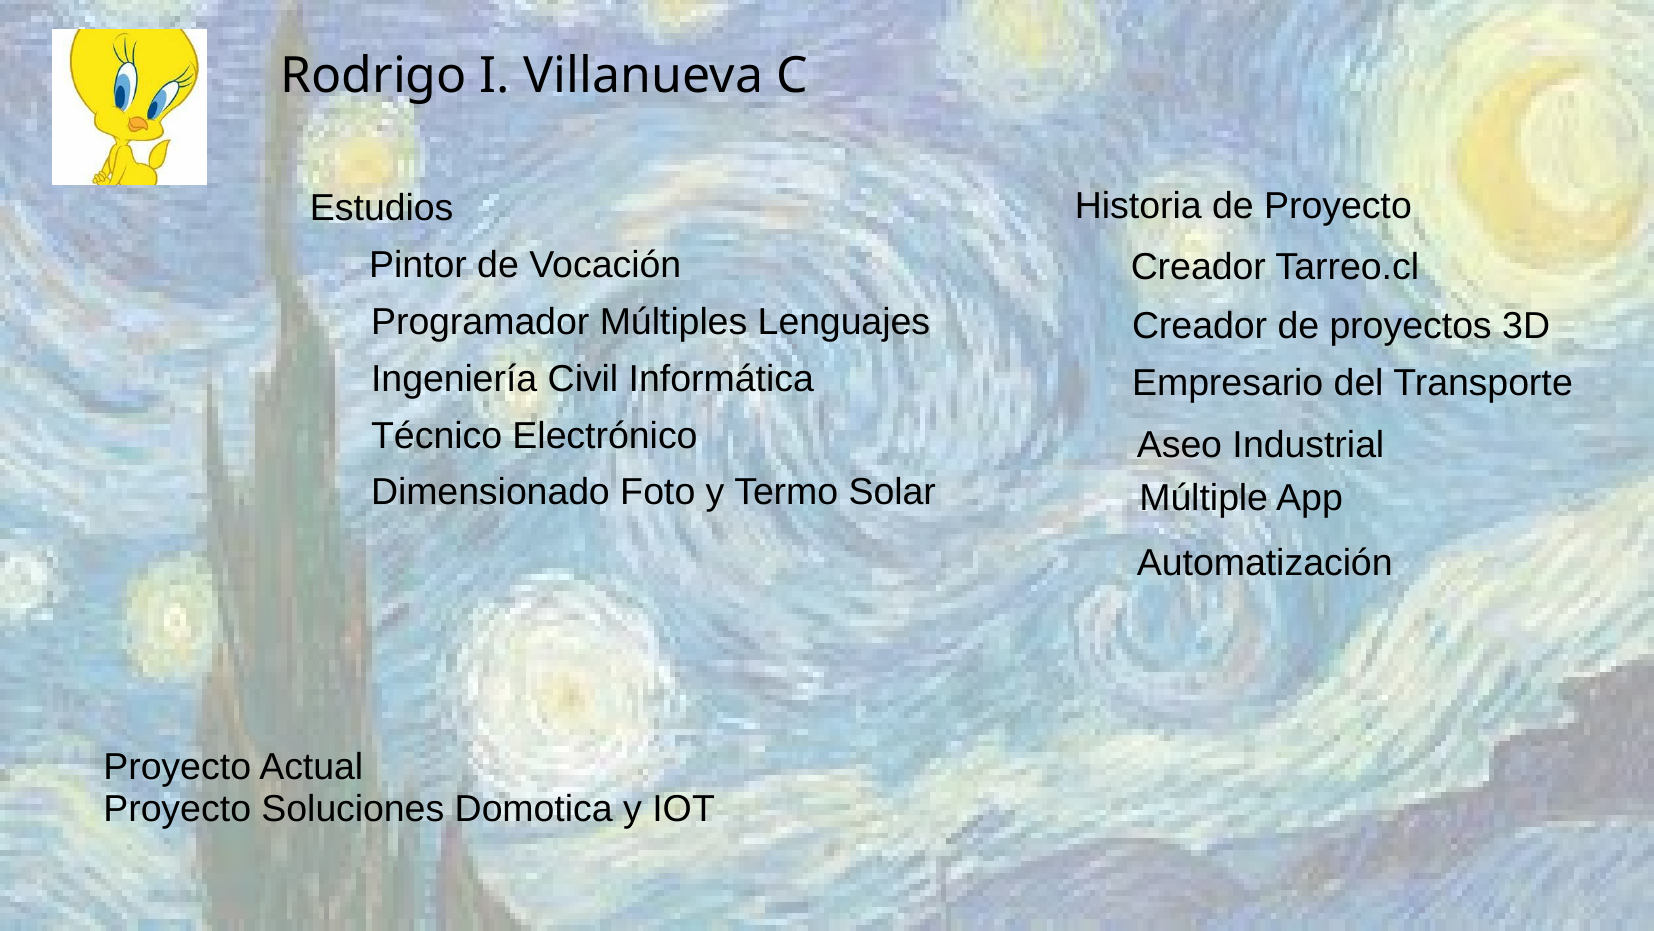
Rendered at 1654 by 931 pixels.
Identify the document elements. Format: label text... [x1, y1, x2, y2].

text_box Rodrigo I. Villanueva C [265, 31, 767, 104]
text_box Programador Múltiples Lenguajes [356, 293, 945, 350]
text_box Ingeniería Civil Informática [356, 350, 829, 407]
text_box Creador Tarreo.cl [1116, 238, 1435, 296]
text_box Múltiple App [1124, 469, 1369, 526]
text_box Dimensionado Foto y Termo Solar [356, 463, 951, 521]
text_box Creador de proyectos 3D [1117, 297, 1565, 354]
text_box Historia de Proyecto [1060, 177, 1453, 237]
text_box Aseo Industrial [1122, 415, 1400, 473]
text_box Empresario del Transporte [1117, 354, 1588, 412]
text_box Técnico Electrónico [356, 406, 713, 463]
picture [0, 0, 1654, 931]
text_box Proyecto Actual Proyecto Soluciones Domotica y IOT [88, 738, 798, 879]
text_box Pintor de Vocación [354, 236, 768, 294]
text_box Estudios [295, 179, 469, 237]
text_box Automatización [1122, 533, 1408, 591]
